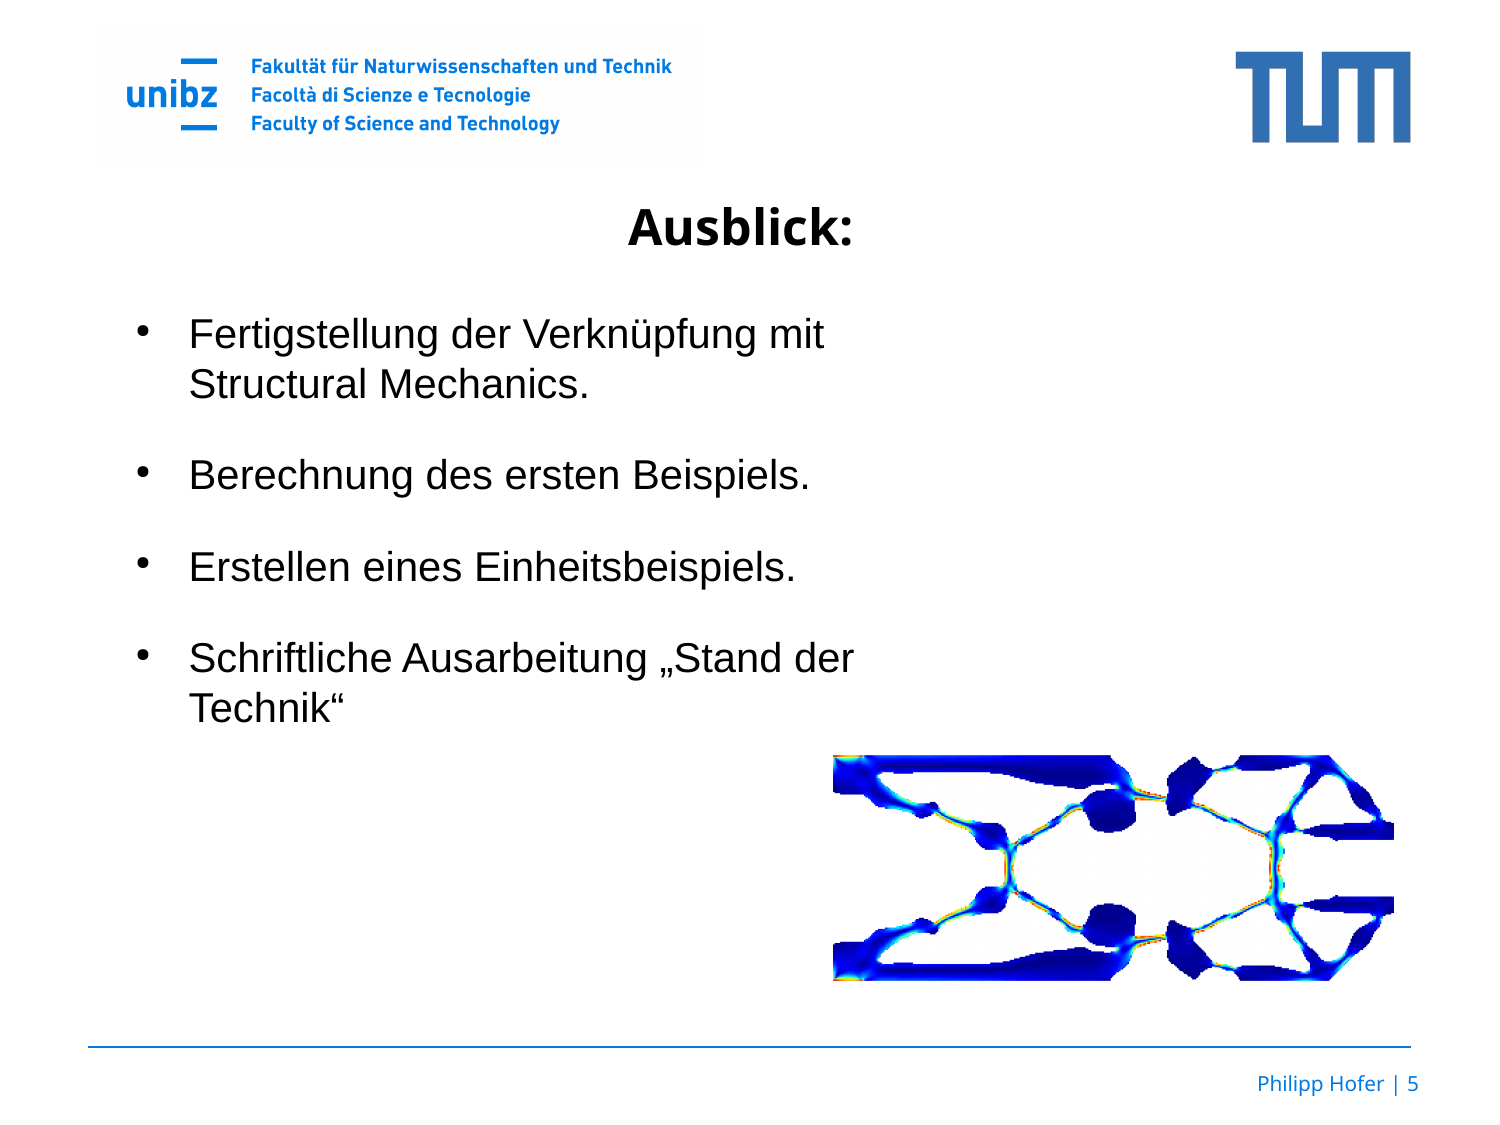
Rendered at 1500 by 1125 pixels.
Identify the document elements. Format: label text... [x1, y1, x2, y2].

picture [833, 755, 1394, 981]
picture [1145, 0, 1500, 233]
picture [97, 28, 703, 164]
text_box Ausblick: [103, 137, 1397, 300]
text_box Fertigstellung der Verknüpfung mit Structural Mechanics. Berechnung des ersten Beispiels. Erstellen eines Einheitsbeispiels. Schriftliche Ausarbeitung „Stand der Technik“ [103, 299, 945, 1035]
